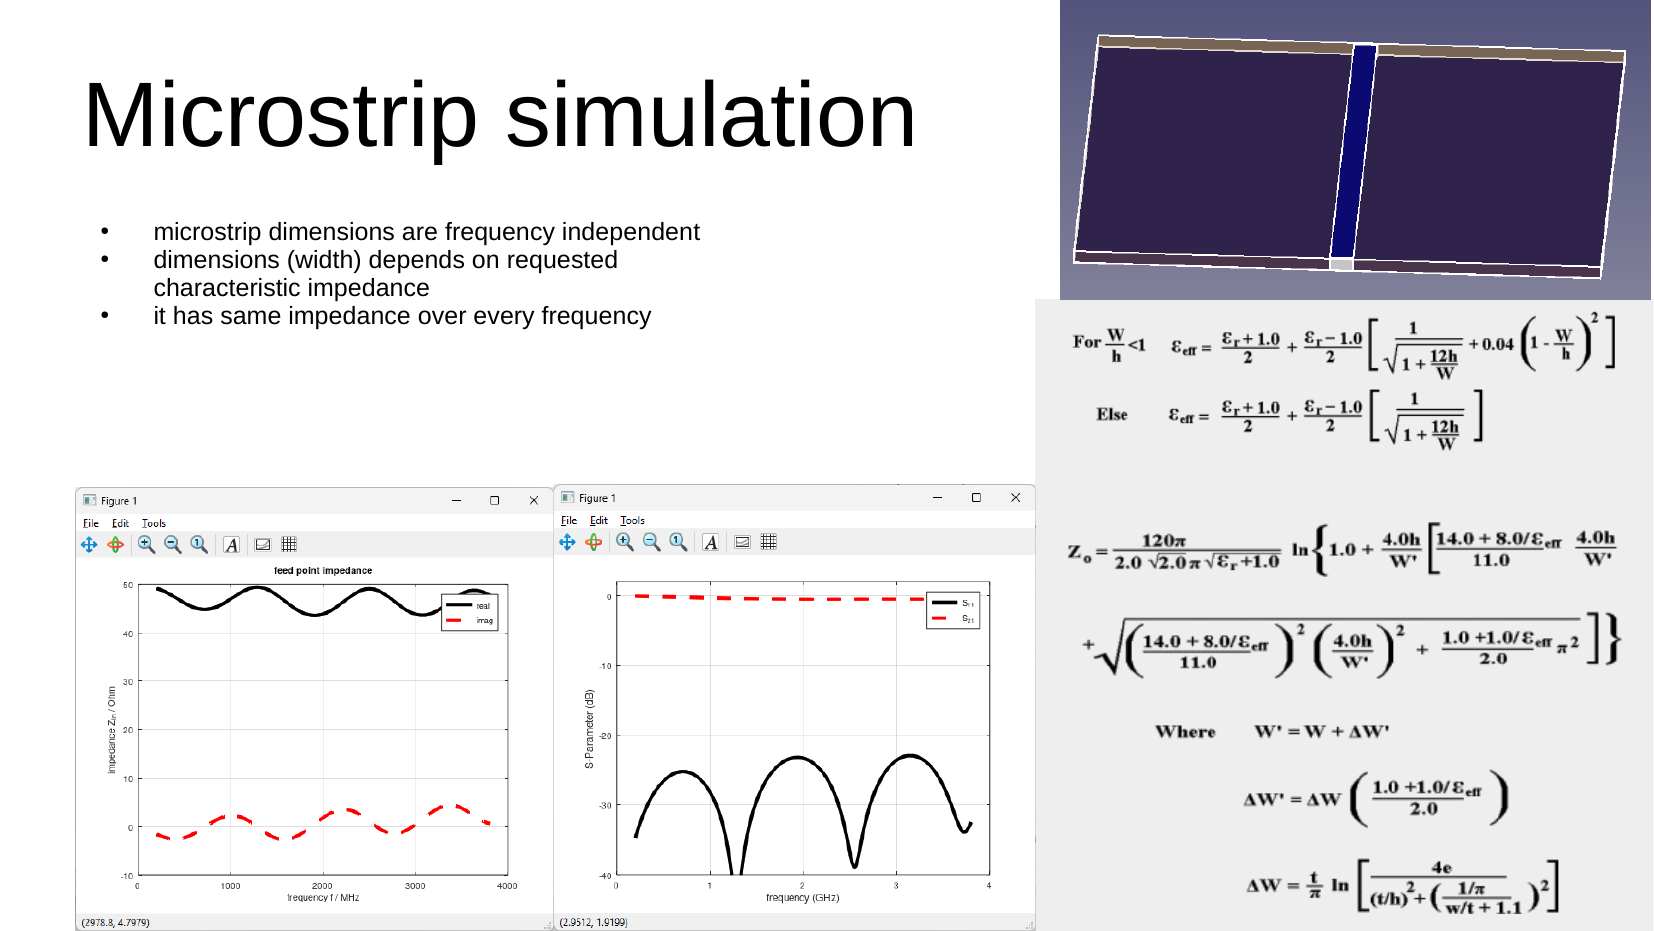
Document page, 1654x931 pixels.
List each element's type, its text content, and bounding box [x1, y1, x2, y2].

picture [75, 0, 1654, 931]
title Microstrip simulation [82, 37, 1060, 193]
list microstrip dimensions are frequency independent dimensions (width) depends on requested characteristic impedance it has same impedance over every frequency [82, 217, 751, 451]
